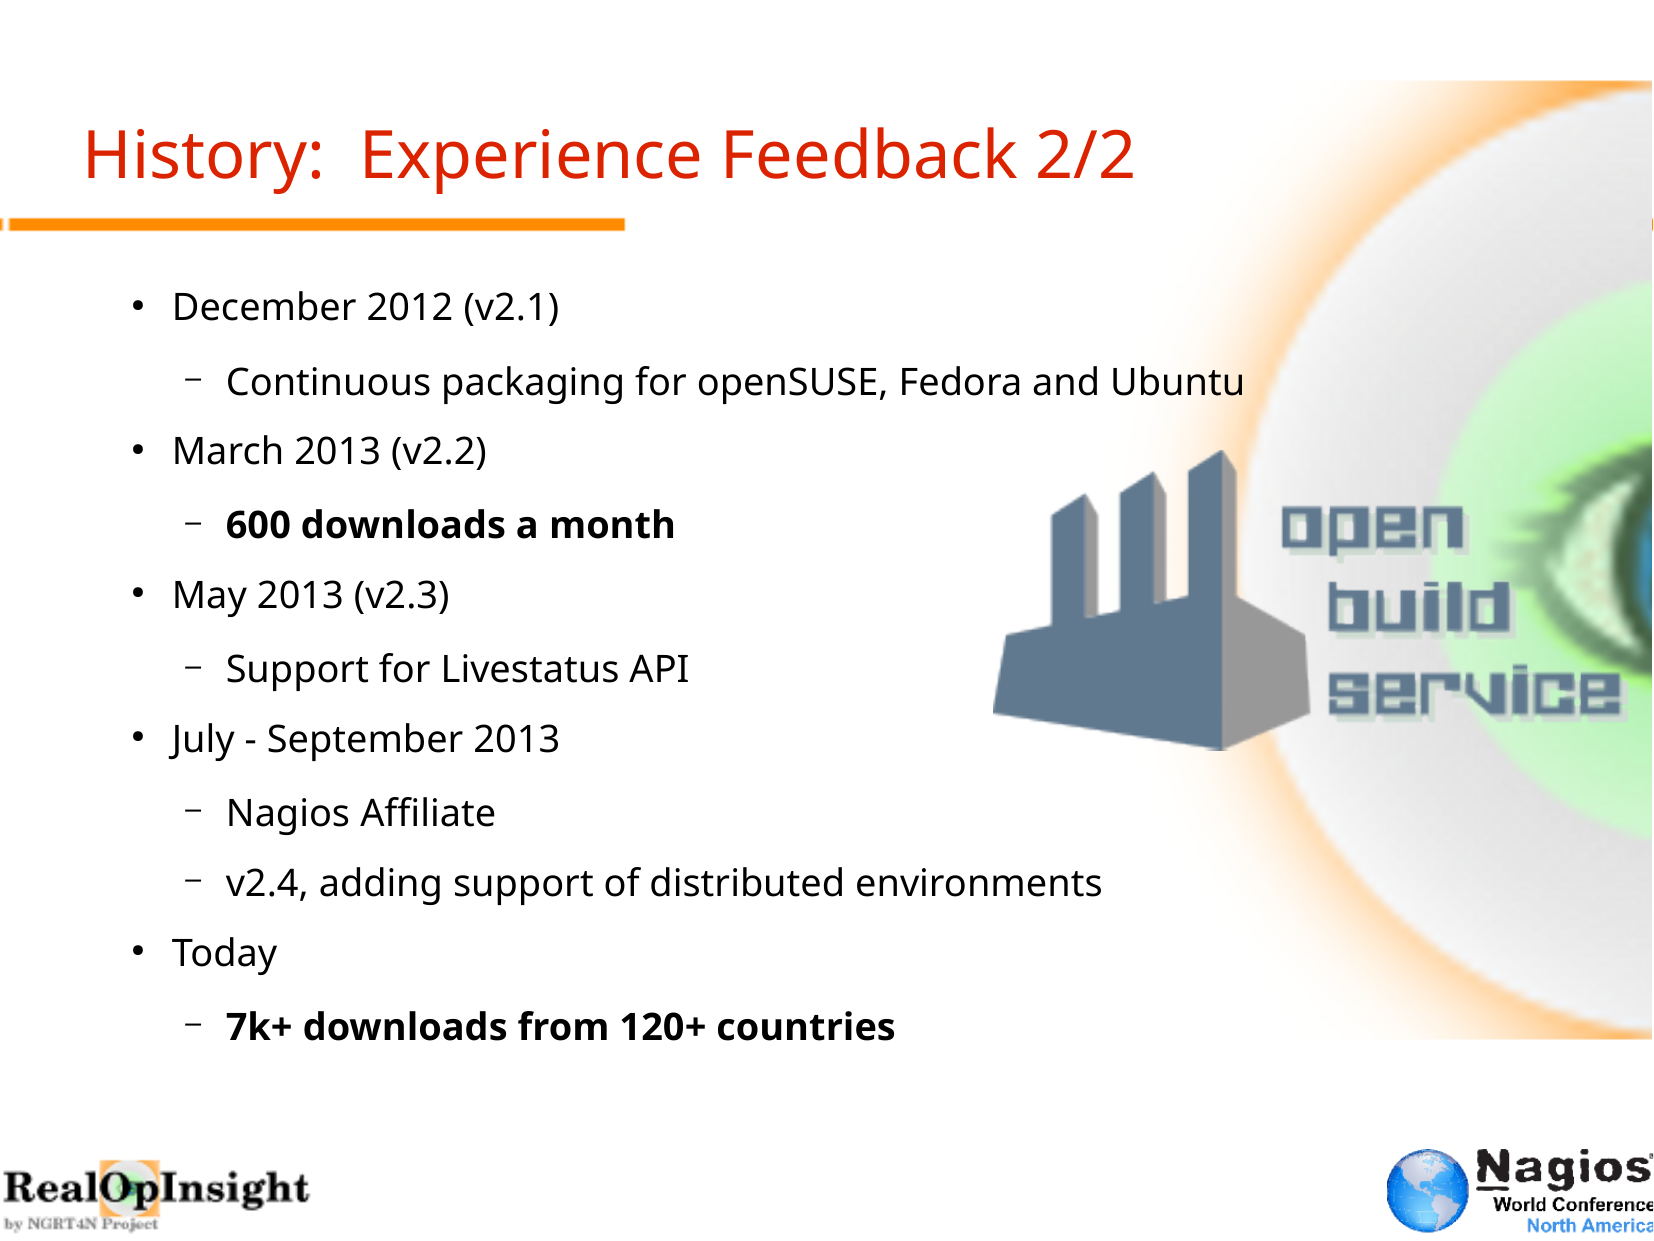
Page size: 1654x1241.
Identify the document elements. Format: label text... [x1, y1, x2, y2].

picture [0, 0, 1654, 1241]
list December 2012 (v2.1) Continuous packaging for openSUSE, Fedora and Ubuntu March 2013 (v2.2) 600 downloads a month May 2013 (v2.3) Support for Livestatus API July - September 2013 Nagios Affiliate v2.4, adding support of distributed environments Today 7k+ downloads from 120+ countries [118, 280, 1573, 1060]
title History: Experience Feedback 2/2 [82, 49, 1547, 257]
